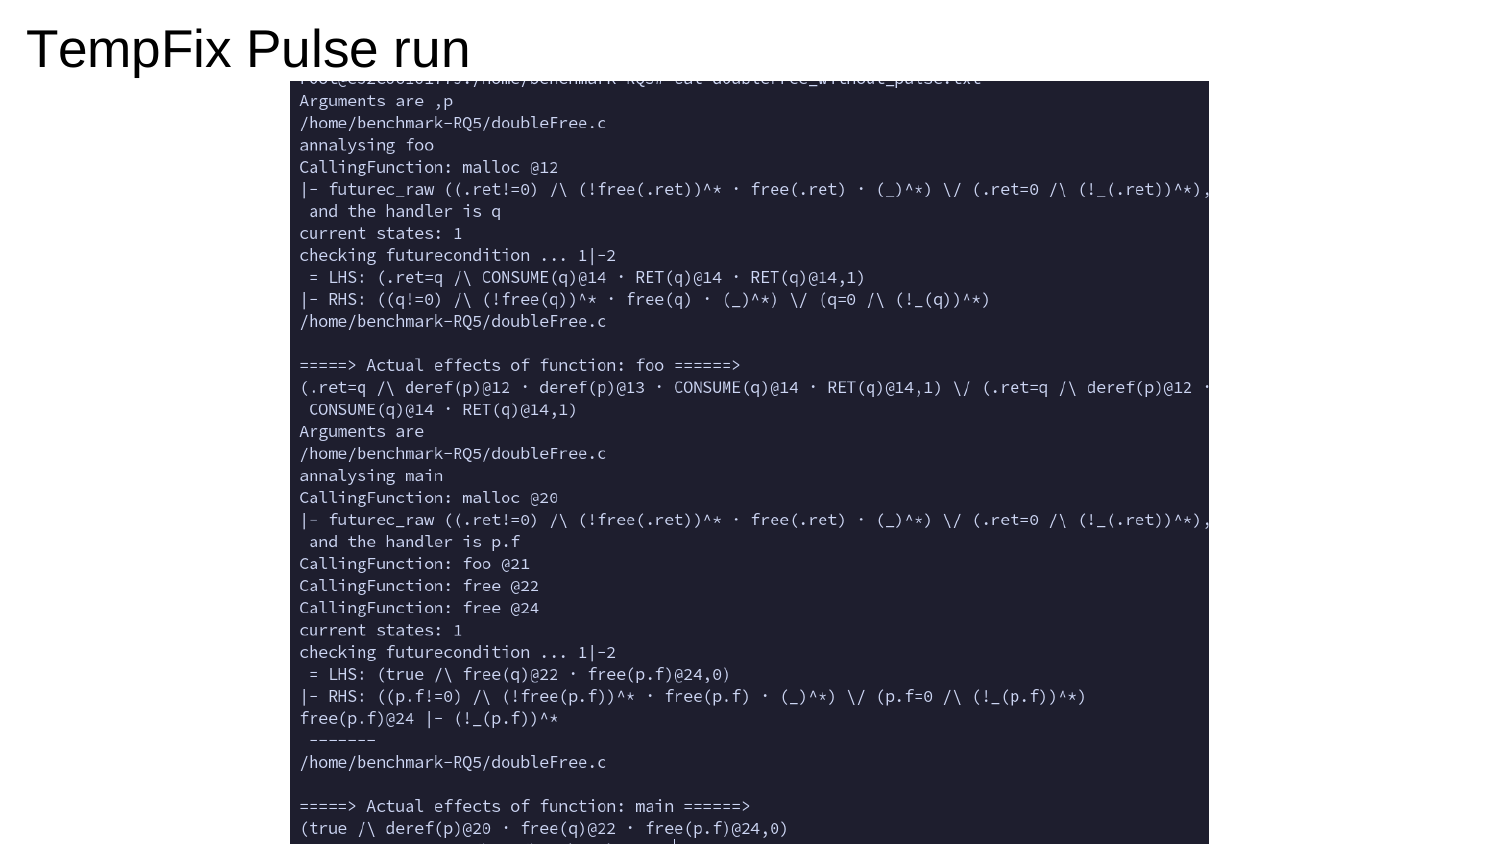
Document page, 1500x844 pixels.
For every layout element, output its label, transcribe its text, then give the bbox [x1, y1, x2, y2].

title TempFix Pulse run [11, 0, 1409, 94]
picture [290, 81, 1209, 844]
